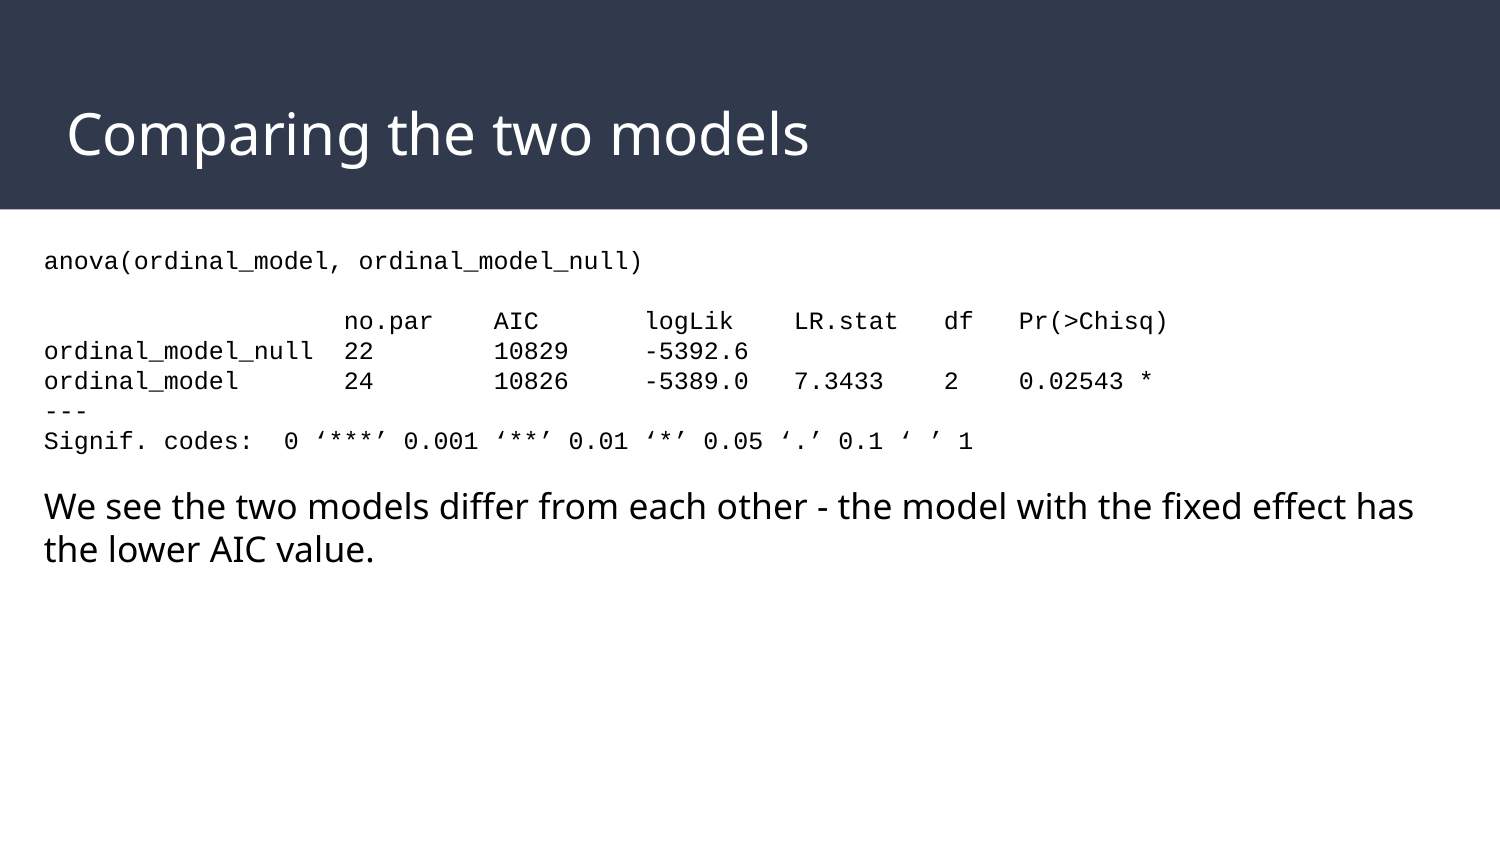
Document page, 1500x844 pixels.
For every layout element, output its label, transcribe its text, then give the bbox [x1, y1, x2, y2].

title Comparing the two models [51, 82, 1449, 185]
text_box anova(ordinal_model, ordinal_model_null) no.par AIC logLik LR.stat df Pr(>Chisq) ordinal_model_null 22 10829 -5392.6 ordinal_model 24 10826 -5389.0 7.3433 2 0.02543 * --- Signif. codes: 0 ‘***’ 0.001 ‘**’ 0.01 ‘*’ 0.05 ‘.’ 0.1 ‘ ’ 1 We see the two models differ from each other - the model with the fixed effect has the lower AIC value. [28, 229, 1461, 818]
